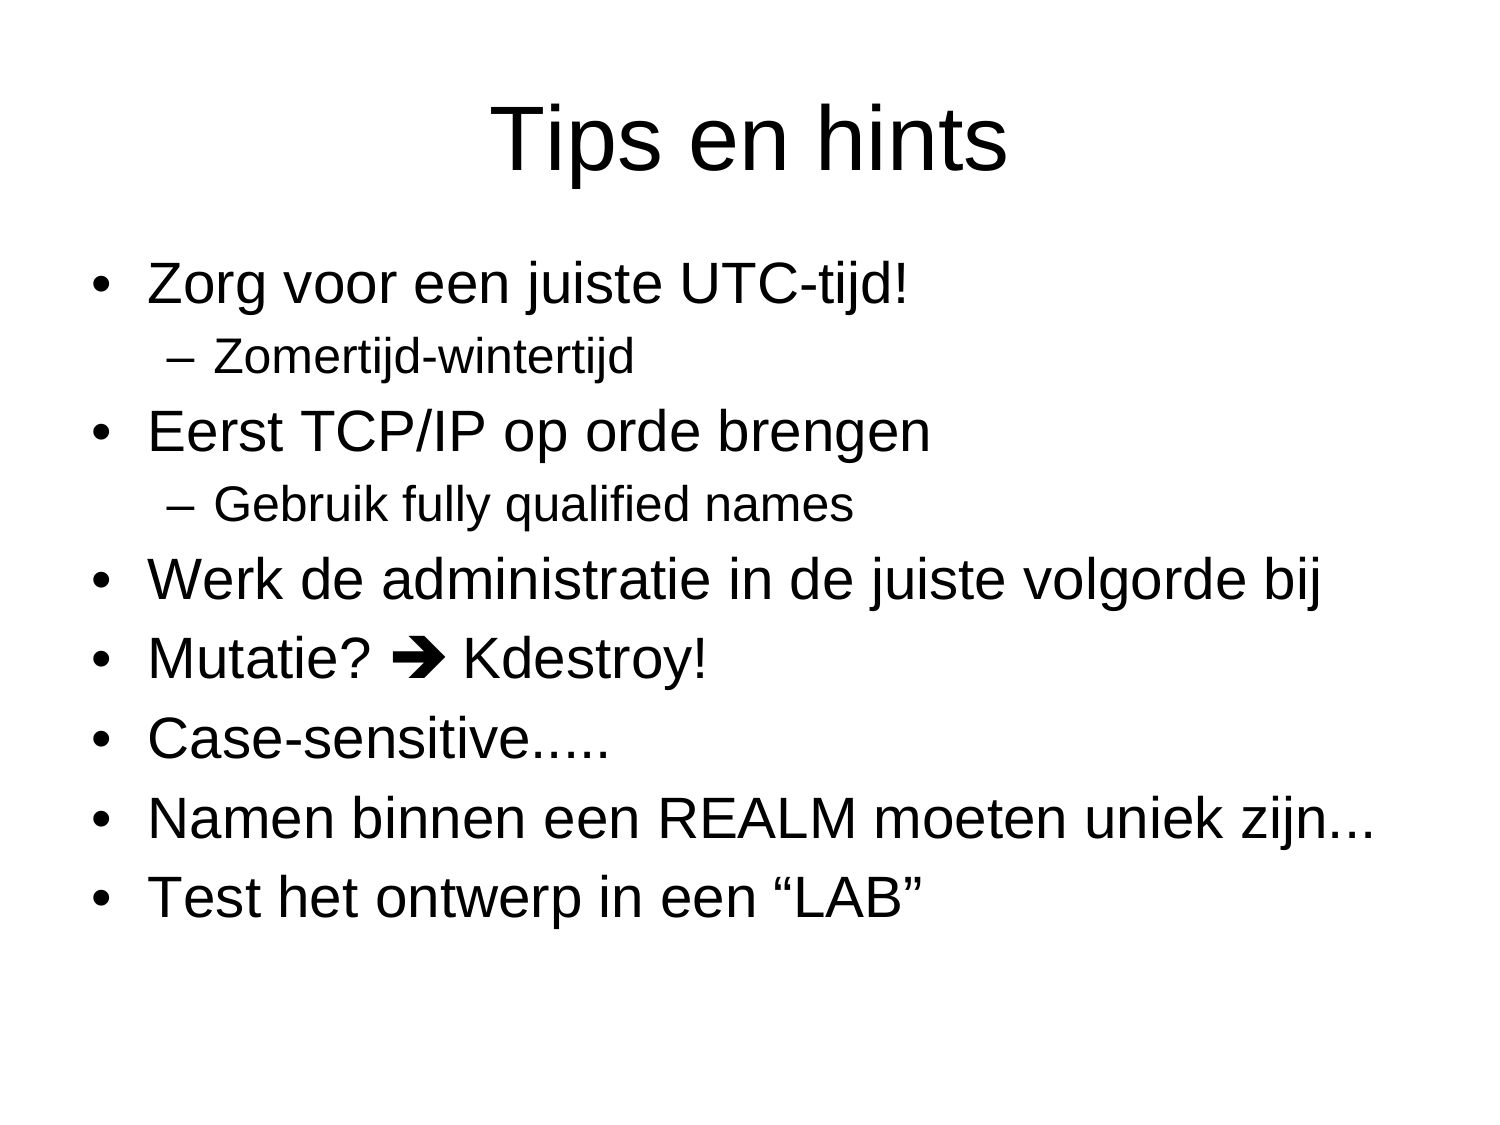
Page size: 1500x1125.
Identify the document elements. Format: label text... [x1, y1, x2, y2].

title Tips en hints [75, 45, 1426, 233]
list Zorg voor een juiste UTC-tijd! Zomertijd-wintertijd Eerst TCP/IP op orde brengen Gebruik fully qualified names Werk de administratie in de juiste volgorde bij Mutatie?  Kdestroy! Case-sensitive..... Namen binnen een REALM moeten uniek zijn... Test het ontwerp in een “LAB” [76, 243, 1427, 1016]
